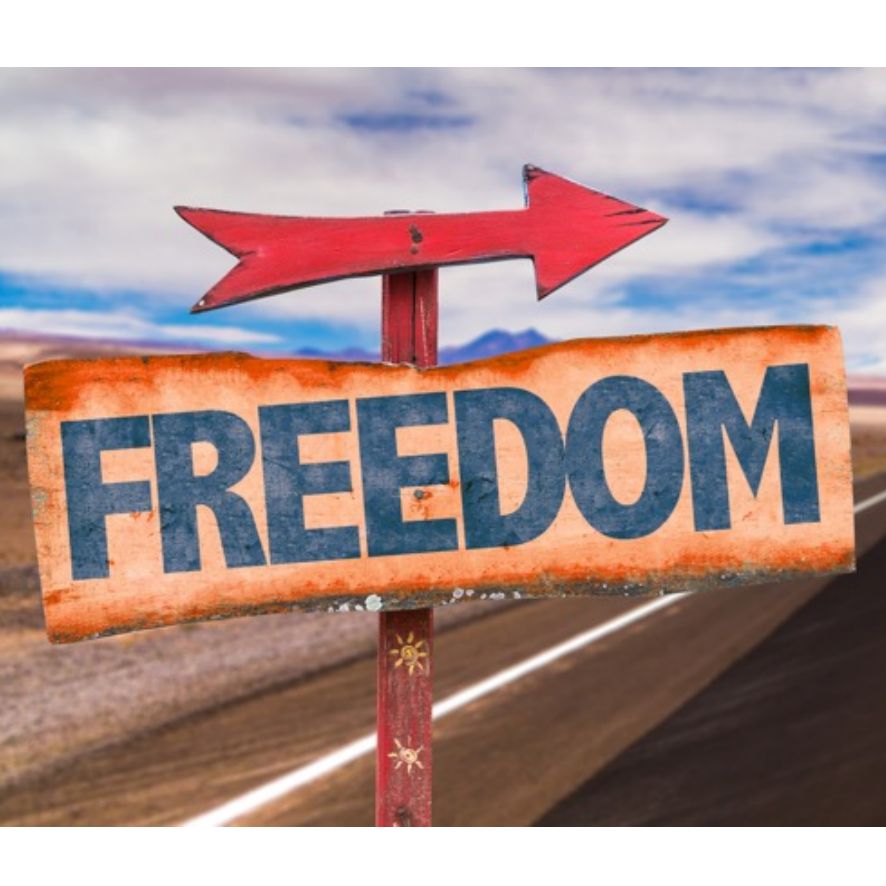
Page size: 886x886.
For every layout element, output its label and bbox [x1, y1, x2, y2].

picture [0, 67, 886, 827]
